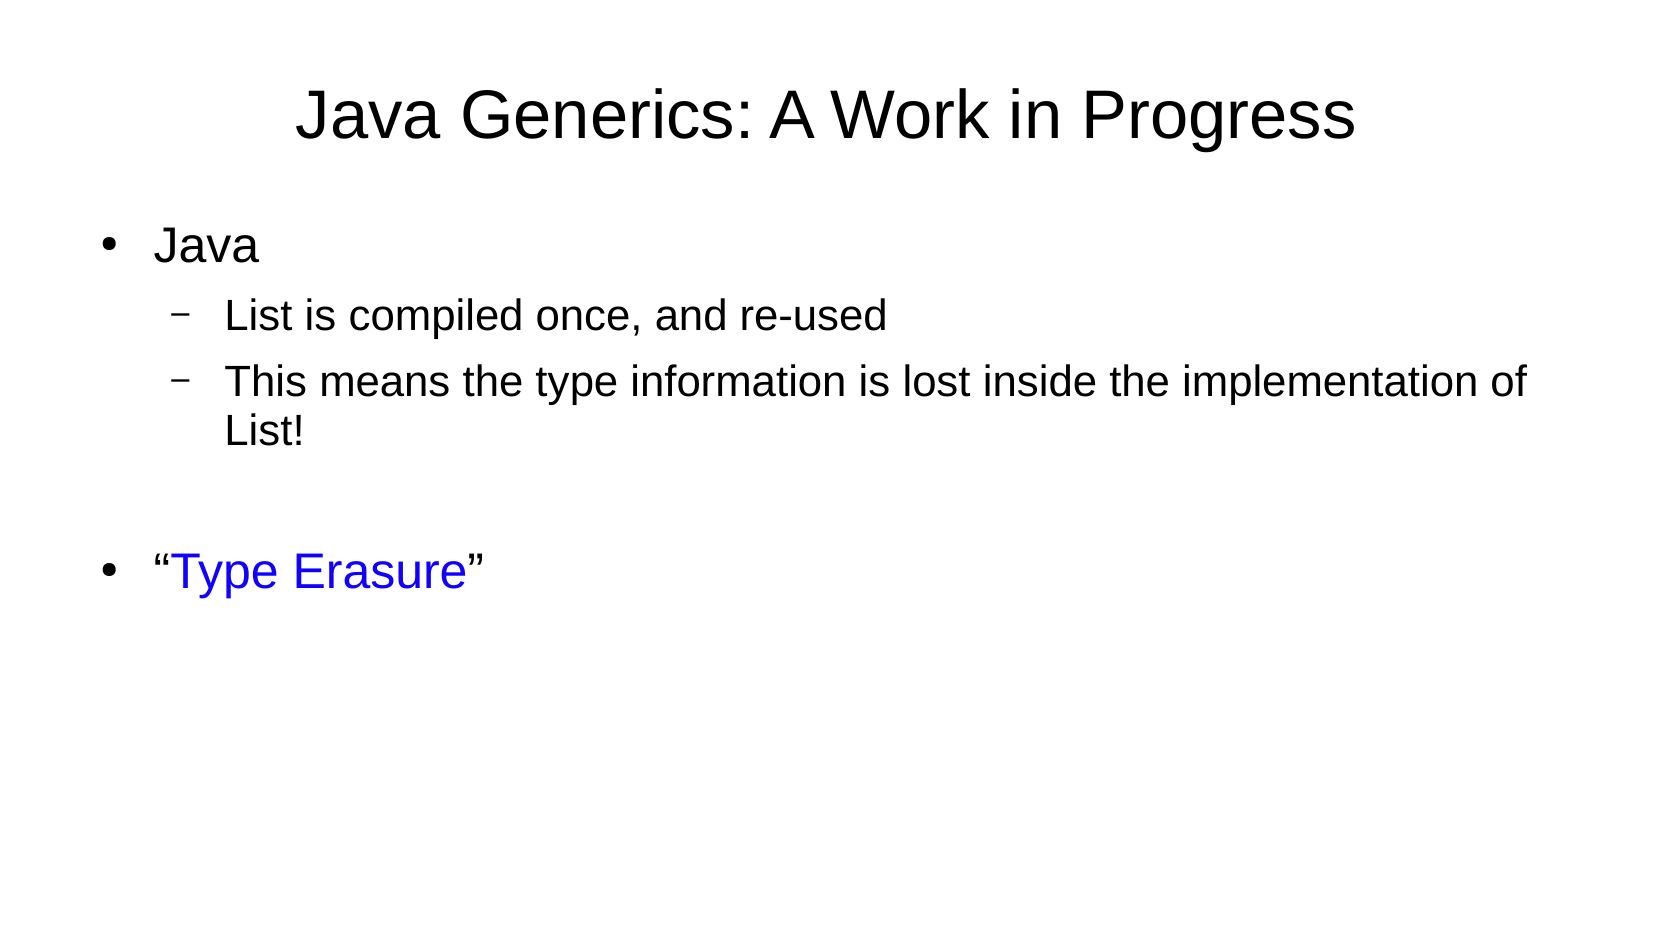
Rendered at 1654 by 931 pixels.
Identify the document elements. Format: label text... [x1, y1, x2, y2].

title Java Generics: A Work in Progress [82, 37, 1571, 193]
list Java List is compiled once, and re-used This means the type information is lost inside the implementation of List! “Type Erasure” [82, 217, 1571, 841]
